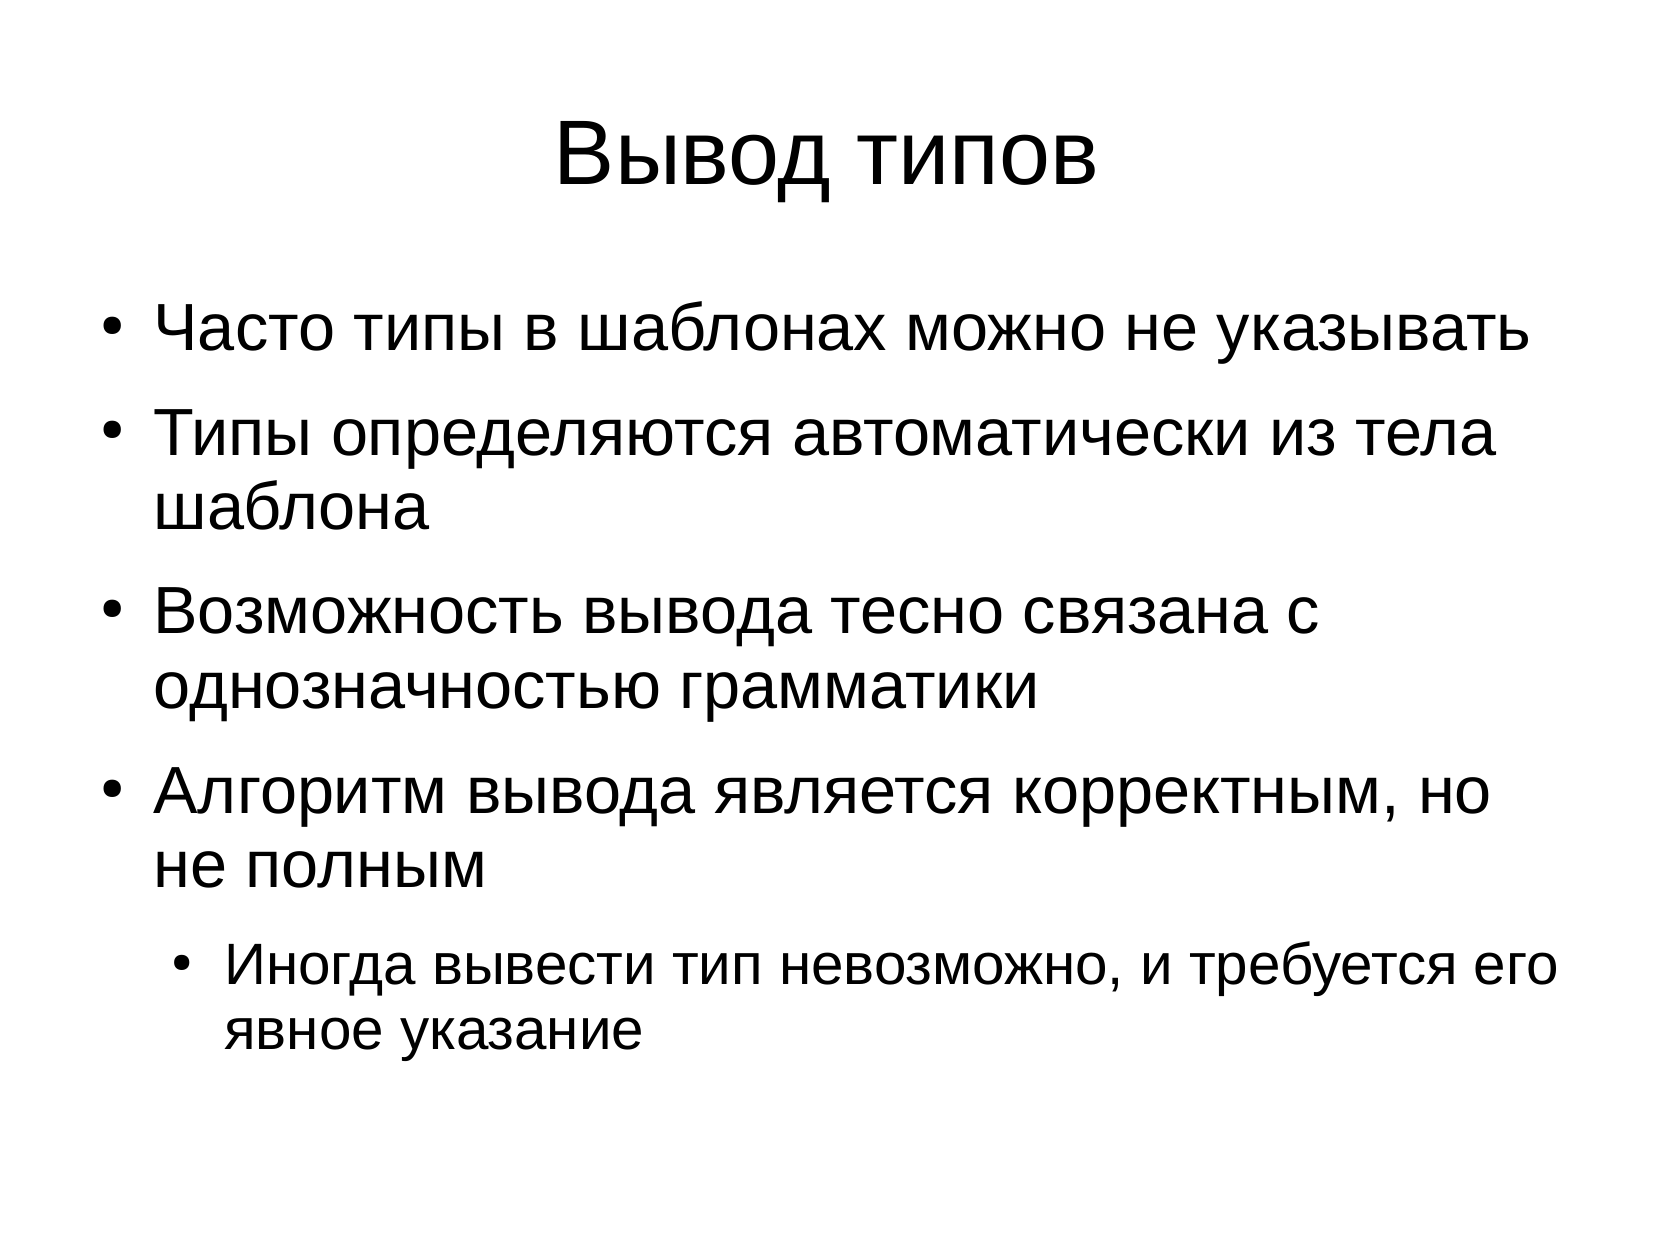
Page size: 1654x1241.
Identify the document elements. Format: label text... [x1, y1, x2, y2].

title Вывод типов [82, 56, 1571, 250]
list Часто типы в шаблонах можно не указывать Типы определяются автоматически из тела шаблона Возможность вывода тесно связана с однозначностью грамматики Алгоритм вывода является корректным, но не полным Иногда вывести тип невозможно, и требуется его явное указание [82, 290, 1571, 1109]
